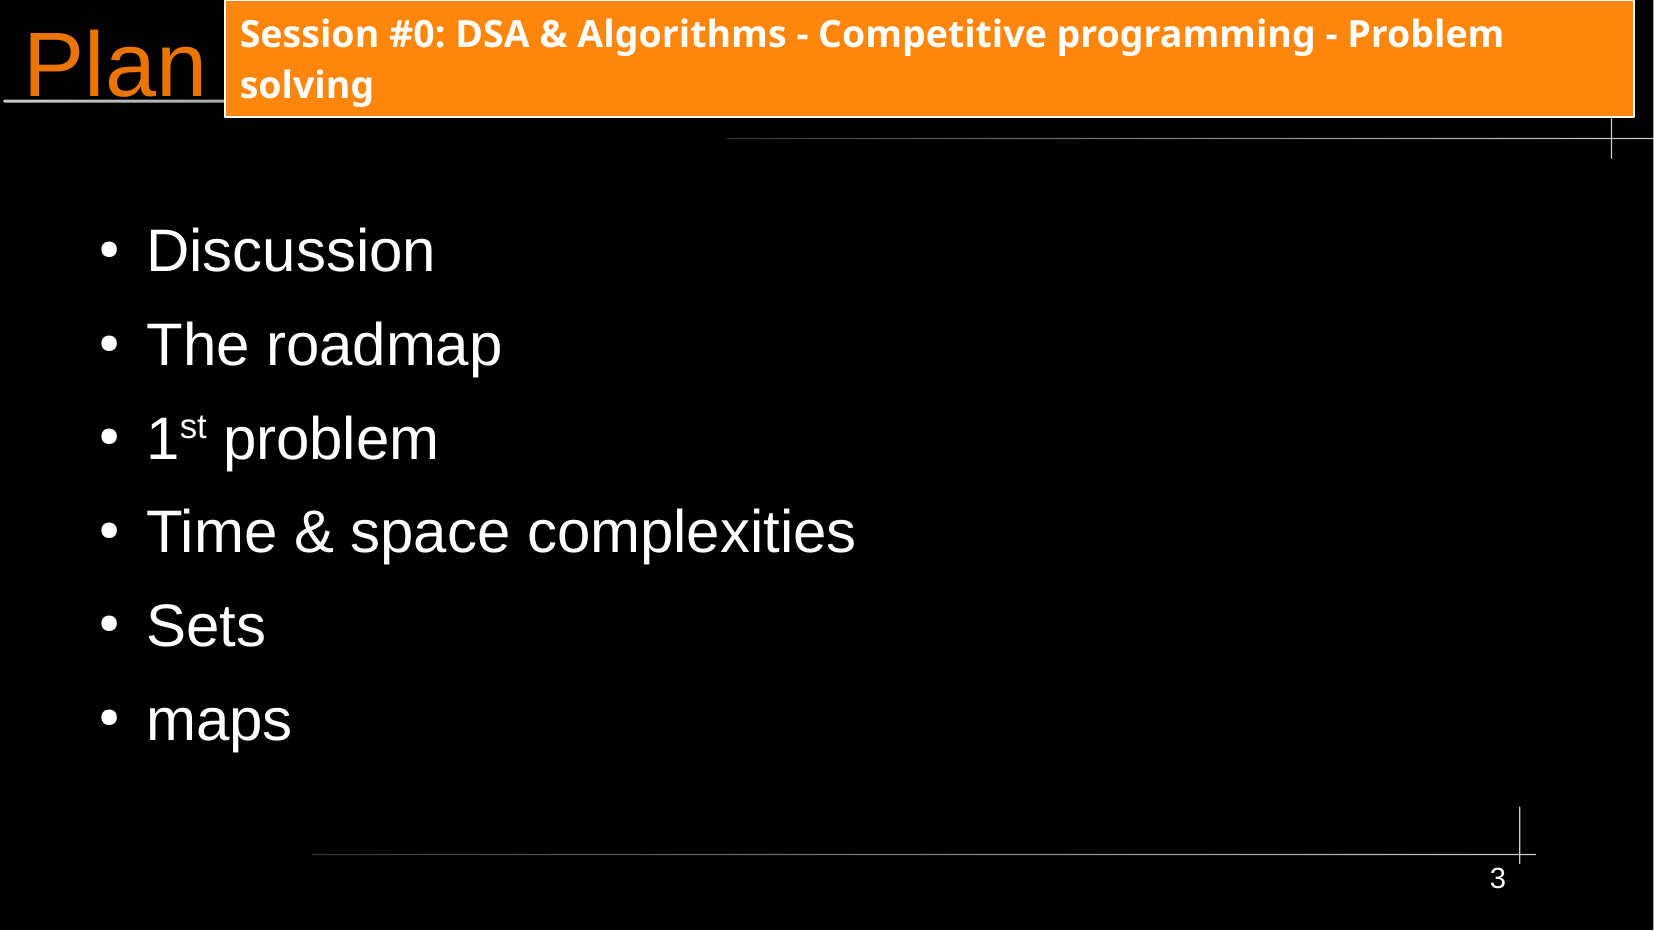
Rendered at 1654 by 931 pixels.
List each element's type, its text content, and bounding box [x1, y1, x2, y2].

list Discussion The roadmap 1st problem Time & space complexities Sets maps [82, 217, 1571, 758]
title Plan [23, 11, 1589, 119]
text_box Session #0: DSA & Algorithms - Competitive programming - Problem solving [225, 0, 1635, 57]
